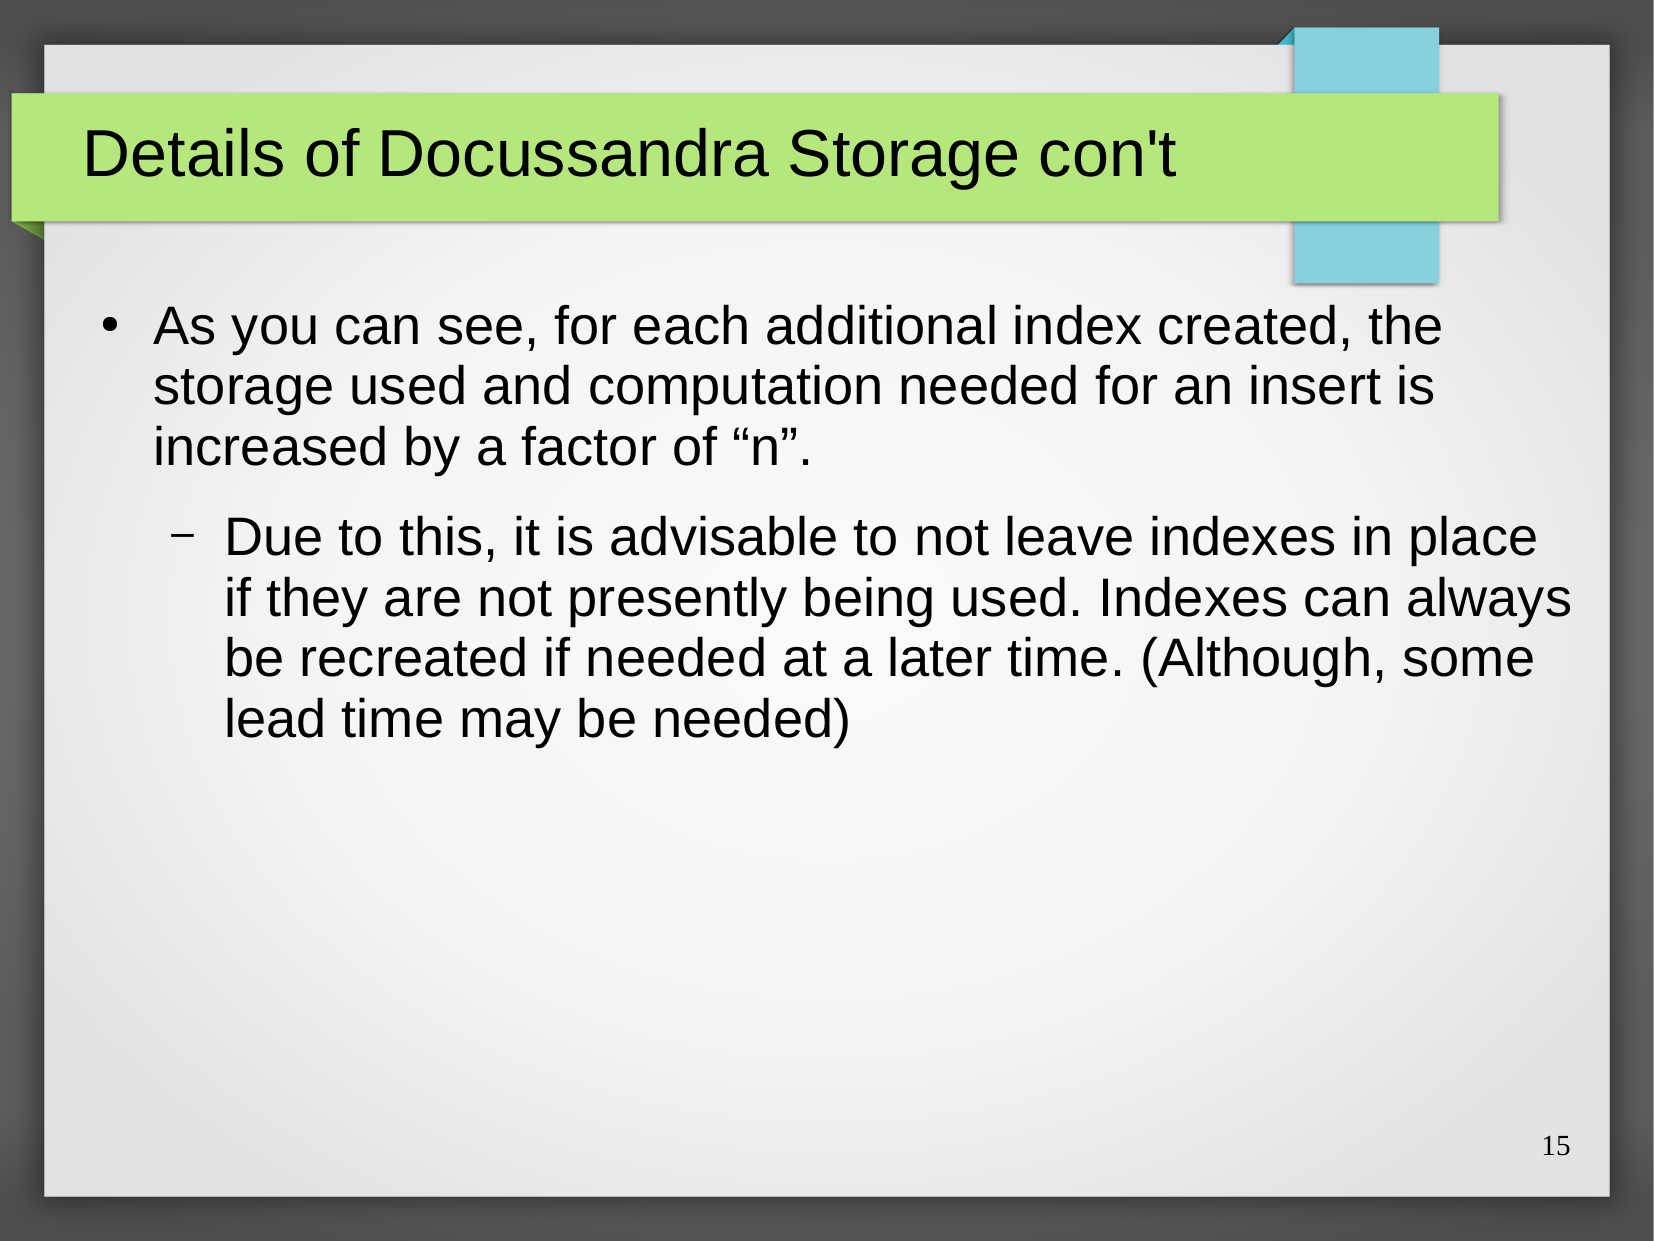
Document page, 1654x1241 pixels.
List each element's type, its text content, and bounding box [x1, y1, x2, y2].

list As you can see, for each additional index created, the storage used and computation needed for an insert is increased by a factor of “n”. Due to this, it is advisable to not leave indexes in place if they are not presently being used. Indexes can always be recreated if needed at a later time. (Although, some lead time may be needed) [82, 295, 1576, 1141]
title Details of Docussandra Storage con't [82, 94, 1264, 213]
picture [0, 0, 1654, 1241]
